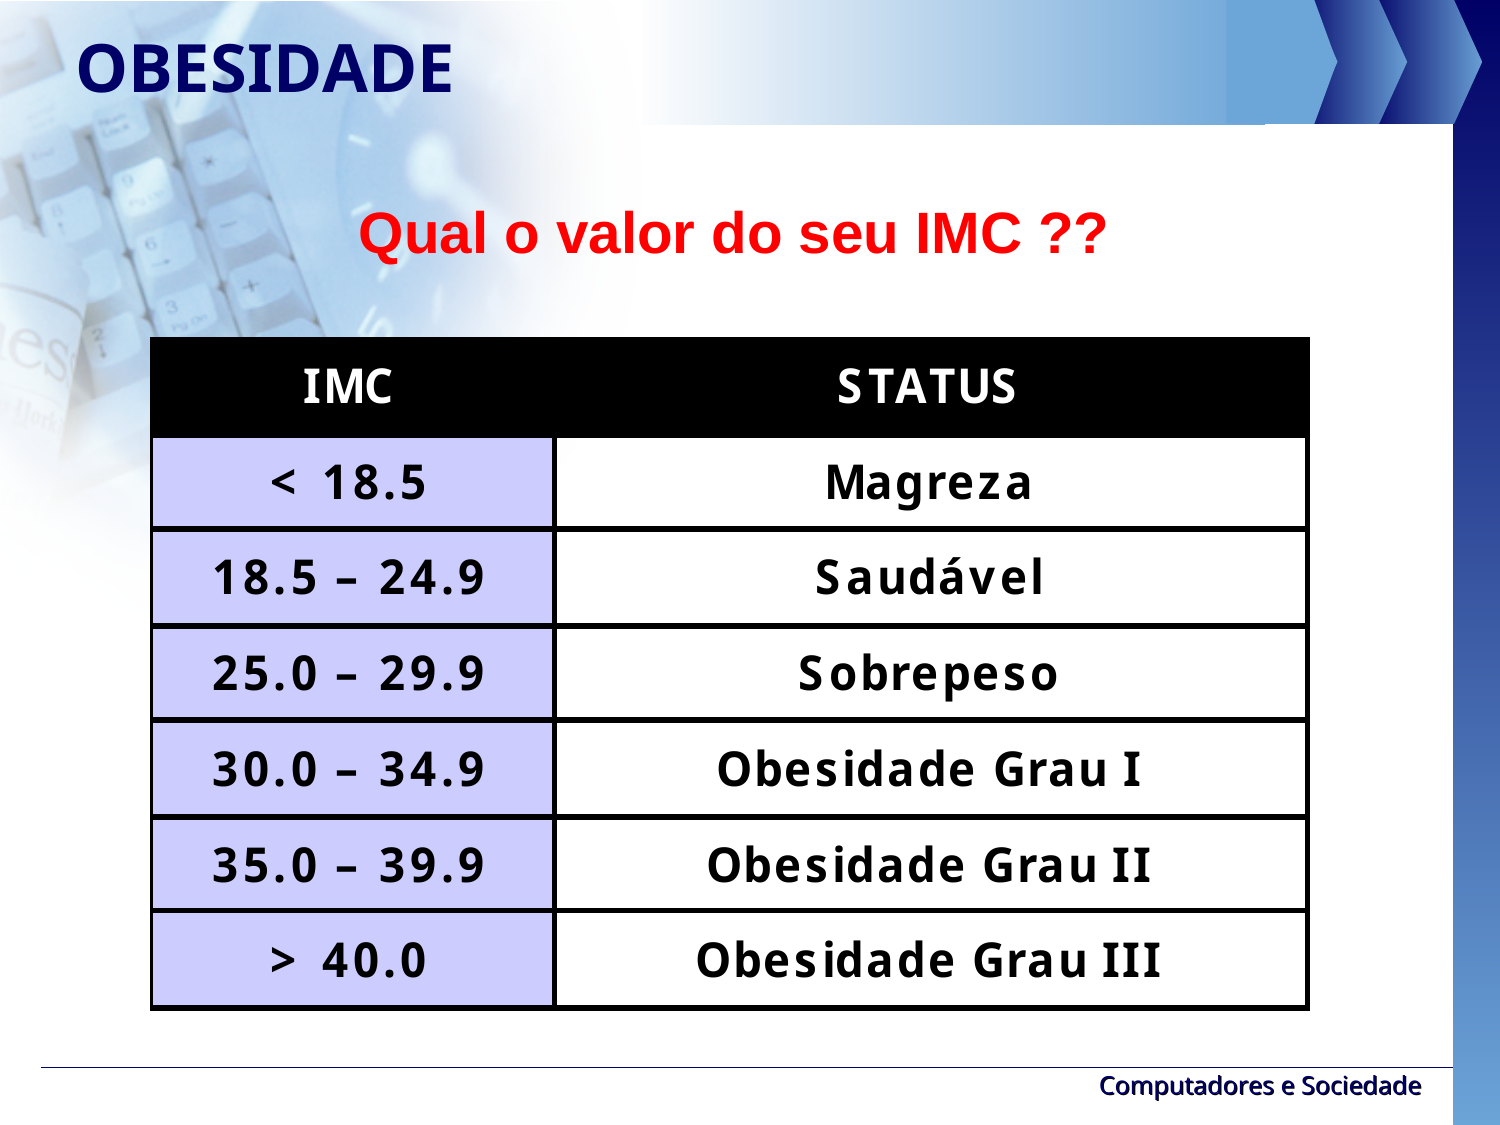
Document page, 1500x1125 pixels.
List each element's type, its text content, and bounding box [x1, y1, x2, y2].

title OBESIDADE [74, 0, 1300, 151]
chart [150, 337, 1313, 1013]
text_box Qual o valor do seu IMC ?? [344, 187, 1126, 273]
list [37, 151, 1426, 1051]
